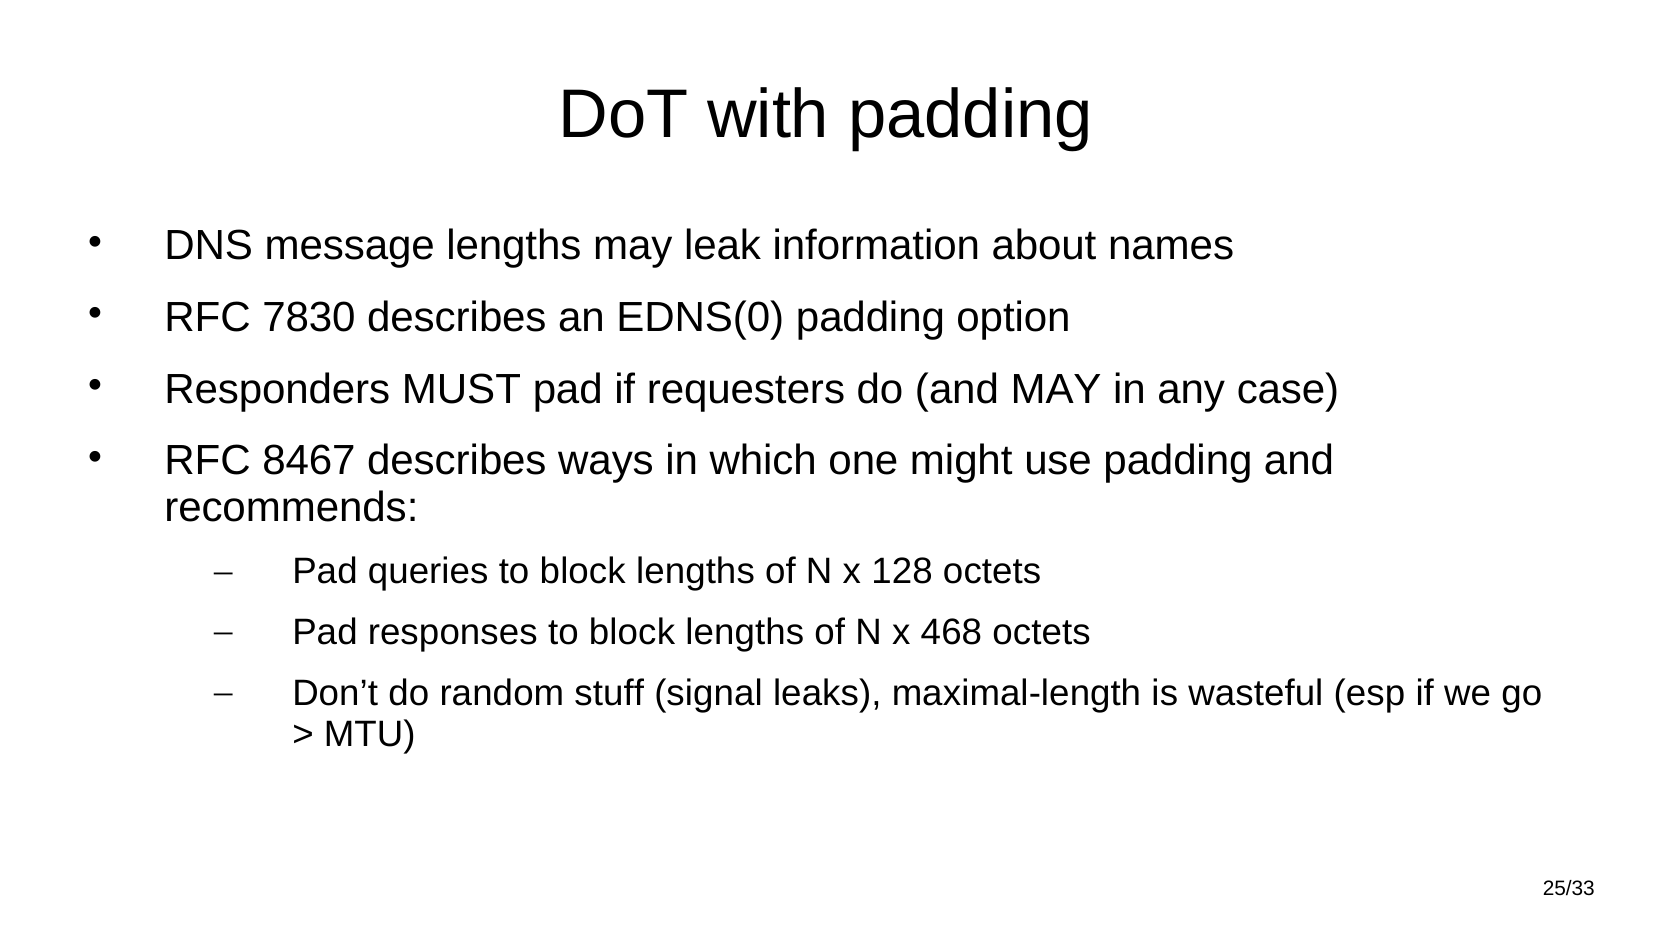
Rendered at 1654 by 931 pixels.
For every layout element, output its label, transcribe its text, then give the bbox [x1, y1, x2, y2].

title DoT with padding [82, 37, 1570, 192]
list DNS message lengths may leak information about names RFC 7830 describes an EDNS(0) padding option Responders MUST pad if requesters do (and MAY in any case) RFC 8467 describes ways in which one might use padding and recommends: Pad queries to block lengths of N x 128 octets Pad responses to block lengths of N x 468 octets Don’t do random stuff (signal leaks), maximal-length is wasteful (esp if we go > MTU) [88, 217, 1575, 757]
